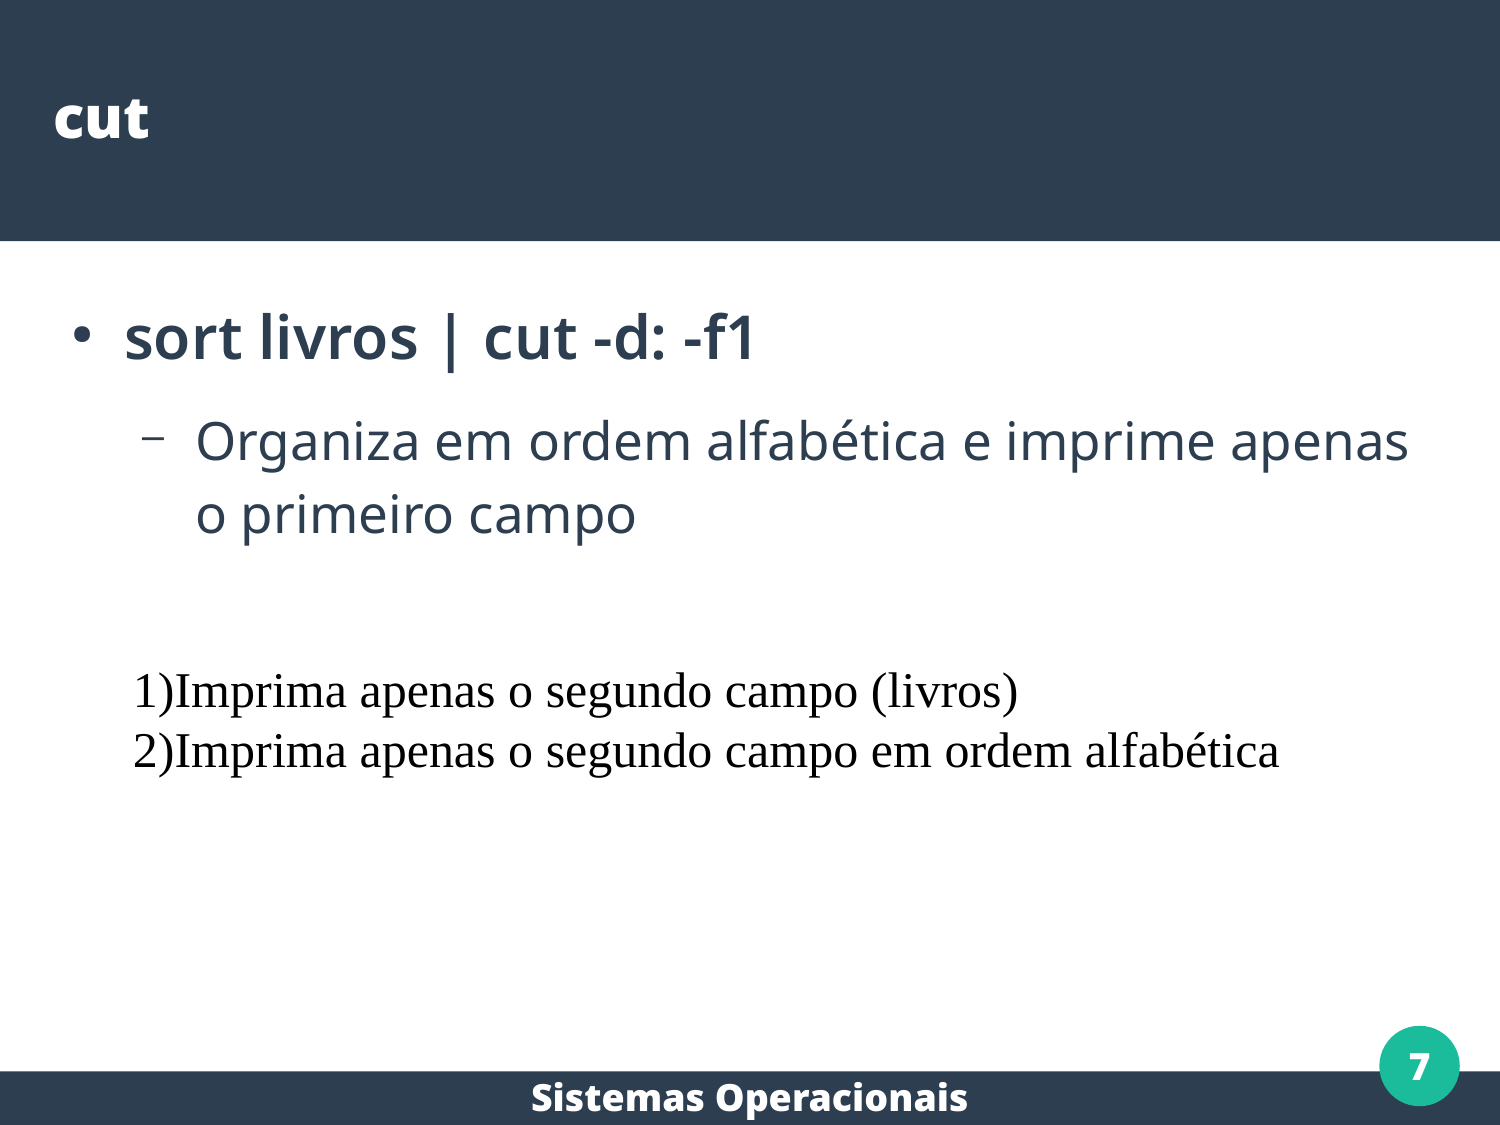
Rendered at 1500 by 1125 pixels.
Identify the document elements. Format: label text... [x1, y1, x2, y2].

title cut [53, 44, 1447, 188]
text_box Imprima apenas o segundo campo (livros) Imprima apenas o segundo campo em ordem alfabética [118, 649, 1371, 934]
list sort livros | cut -d: -f1 Organiza em ordem alfabética e imprime apenas o primeiro campo [53, 294, 1447, 1045]
